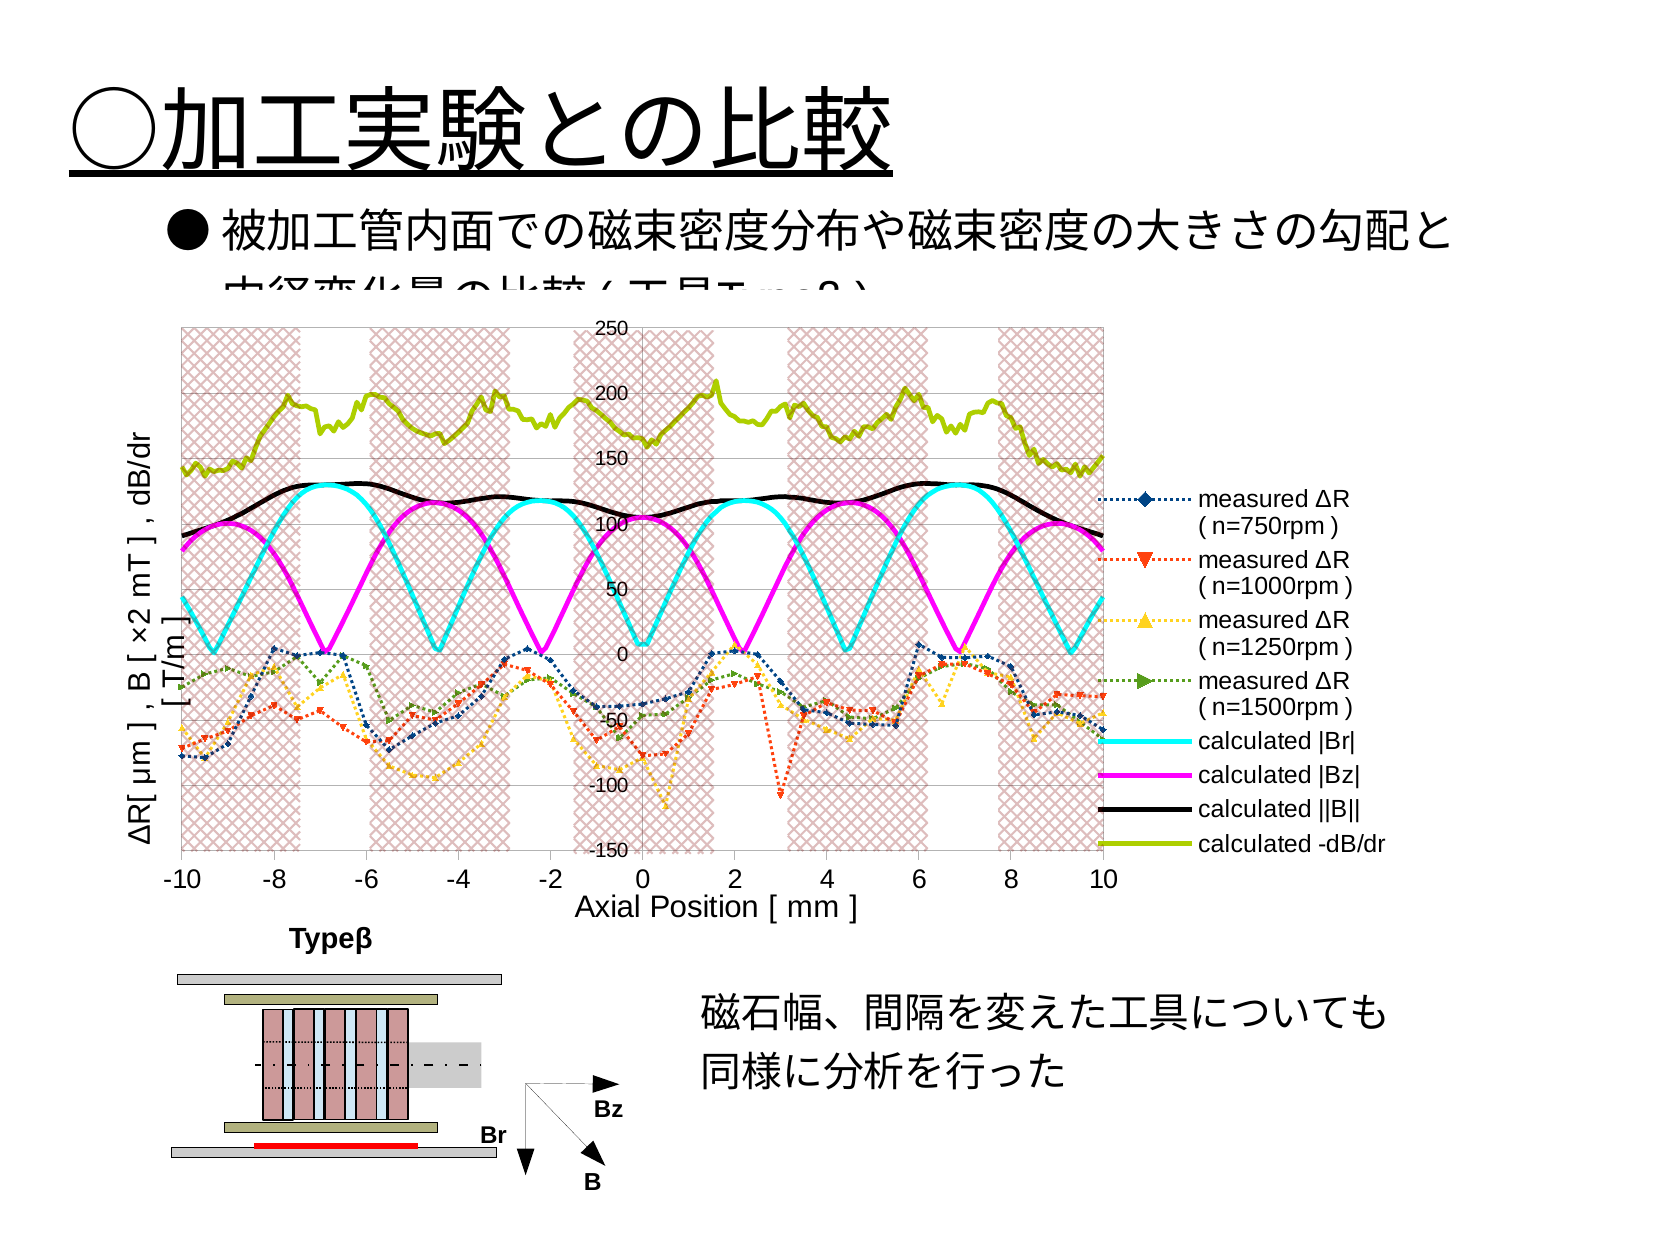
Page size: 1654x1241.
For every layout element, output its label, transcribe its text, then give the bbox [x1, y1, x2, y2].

text_box [224, 994, 438, 1005]
list Typeβ [206, 922, 384, 989]
text_box [262, 1009, 482, 1120]
text_box [177, 974, 206, 985]
list B [530, 1167, 614, 1196]
list 磁石幅、間隔を変えた工具についても 同様に分析を行った [637, 980, 1524, 1099]
chart [112, 289, 1403, 934]
list ● 被加工管内面での磁束密度分布や磁束密度の大きさの勾配と 内径変化量の比較 ( 工具Typeβ ) [94, 227, 1489, 349]
text_box [224, 1122, 431, 1133]
title ○加工実験との比較 [68, 19, 1557, 227]
list Br [431, 1121, 515, 1150]
text_box [384, 974, 502, 985]
list Bz [546, 1095, 631, 1124]
text_box [171, 1147, 497, 1158]
